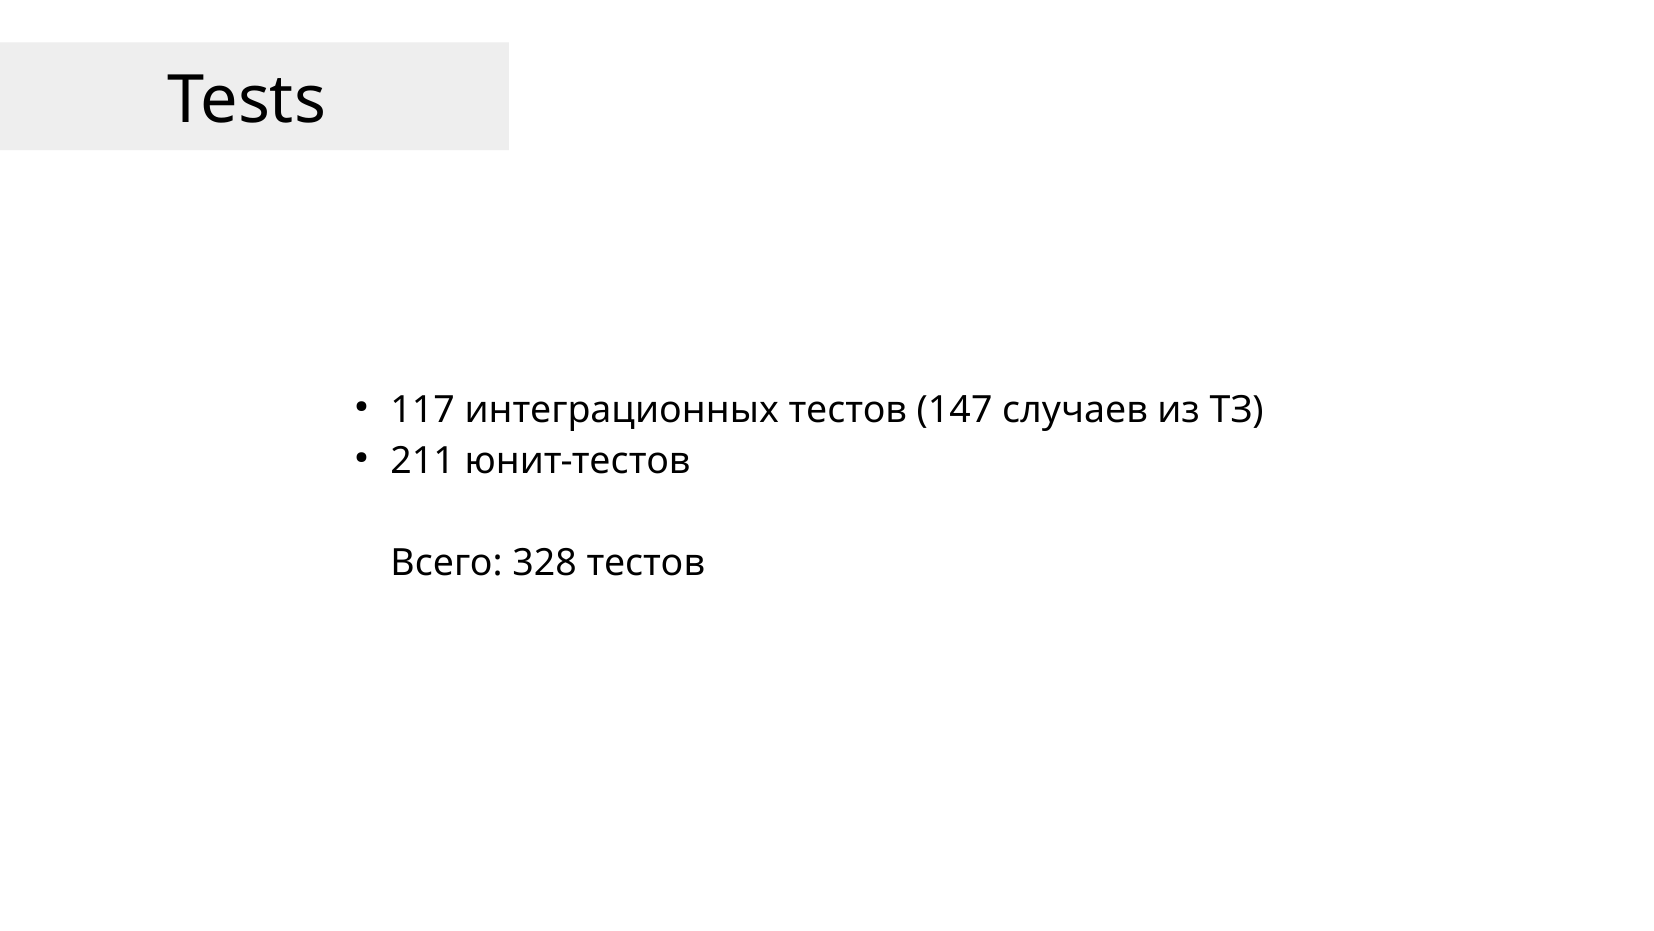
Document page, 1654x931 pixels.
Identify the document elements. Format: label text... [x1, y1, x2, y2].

text_box 117 интеграционных тестов (147 случаев из ТЗ) 211 юнит-тестов Всего: 328 тестов [340, 375, 1231, 566]
title Tests [0, 42, 509, 151]
